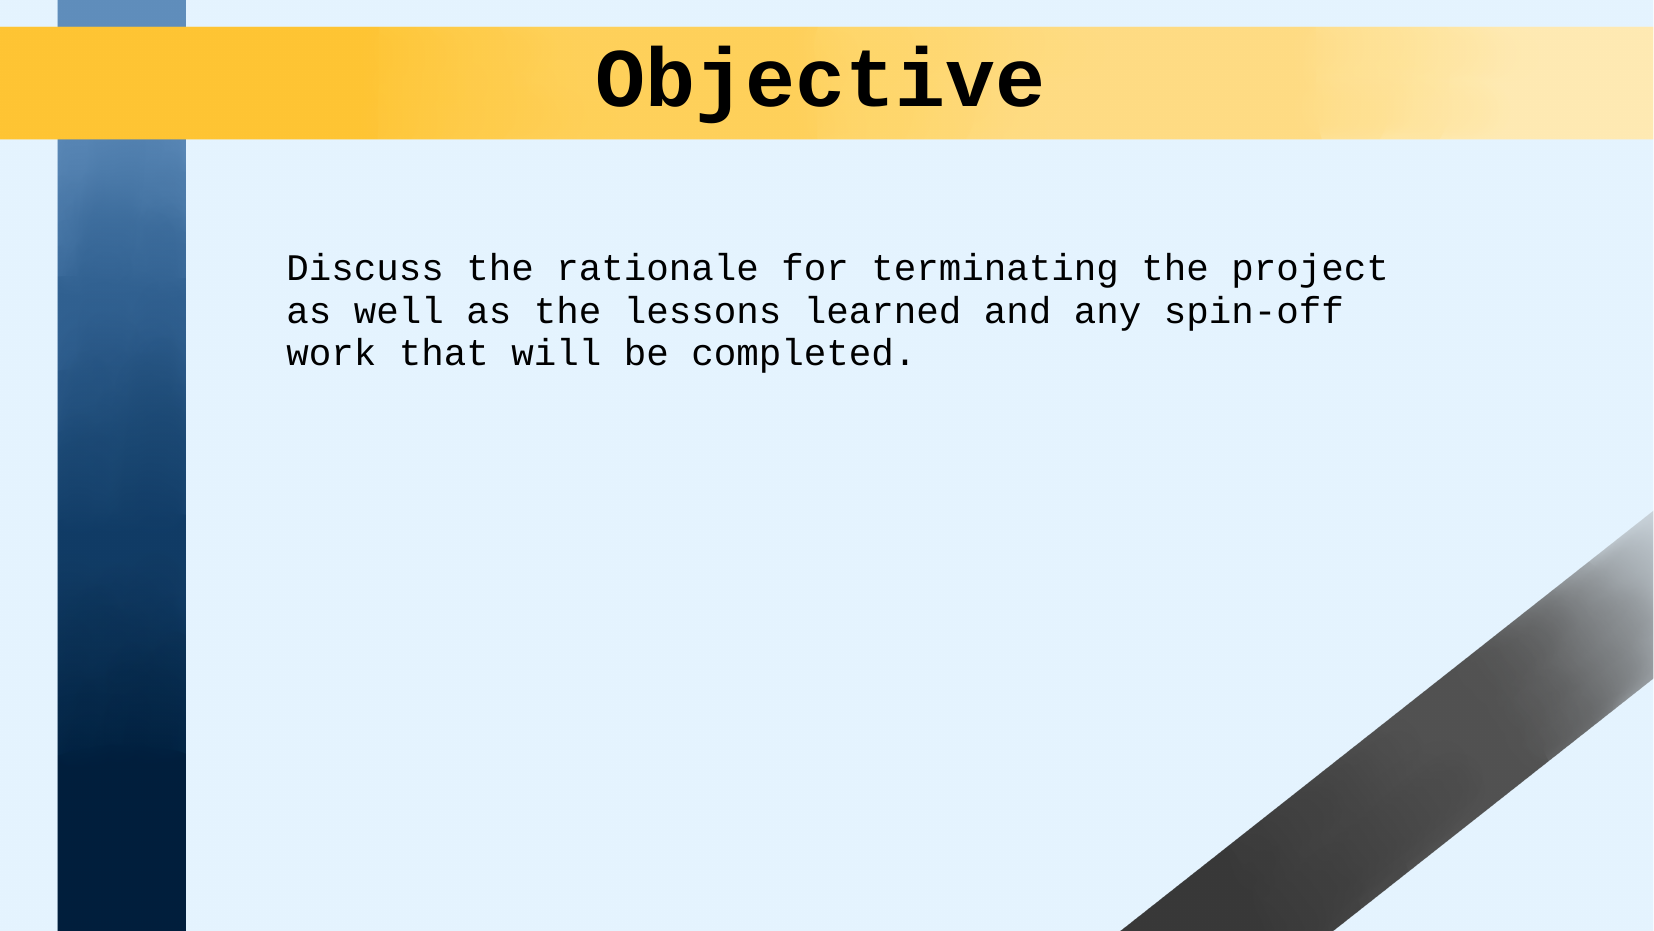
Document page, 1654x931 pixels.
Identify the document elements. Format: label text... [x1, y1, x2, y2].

text_box Objective [200, 29, 1441, 139]
text_box Discuss the rationale for terminating the project as well as the lessons learned and any spin-off work that will be completed. [271, 242, 1418, 428]
picture [0, 0, 1654, 931]
